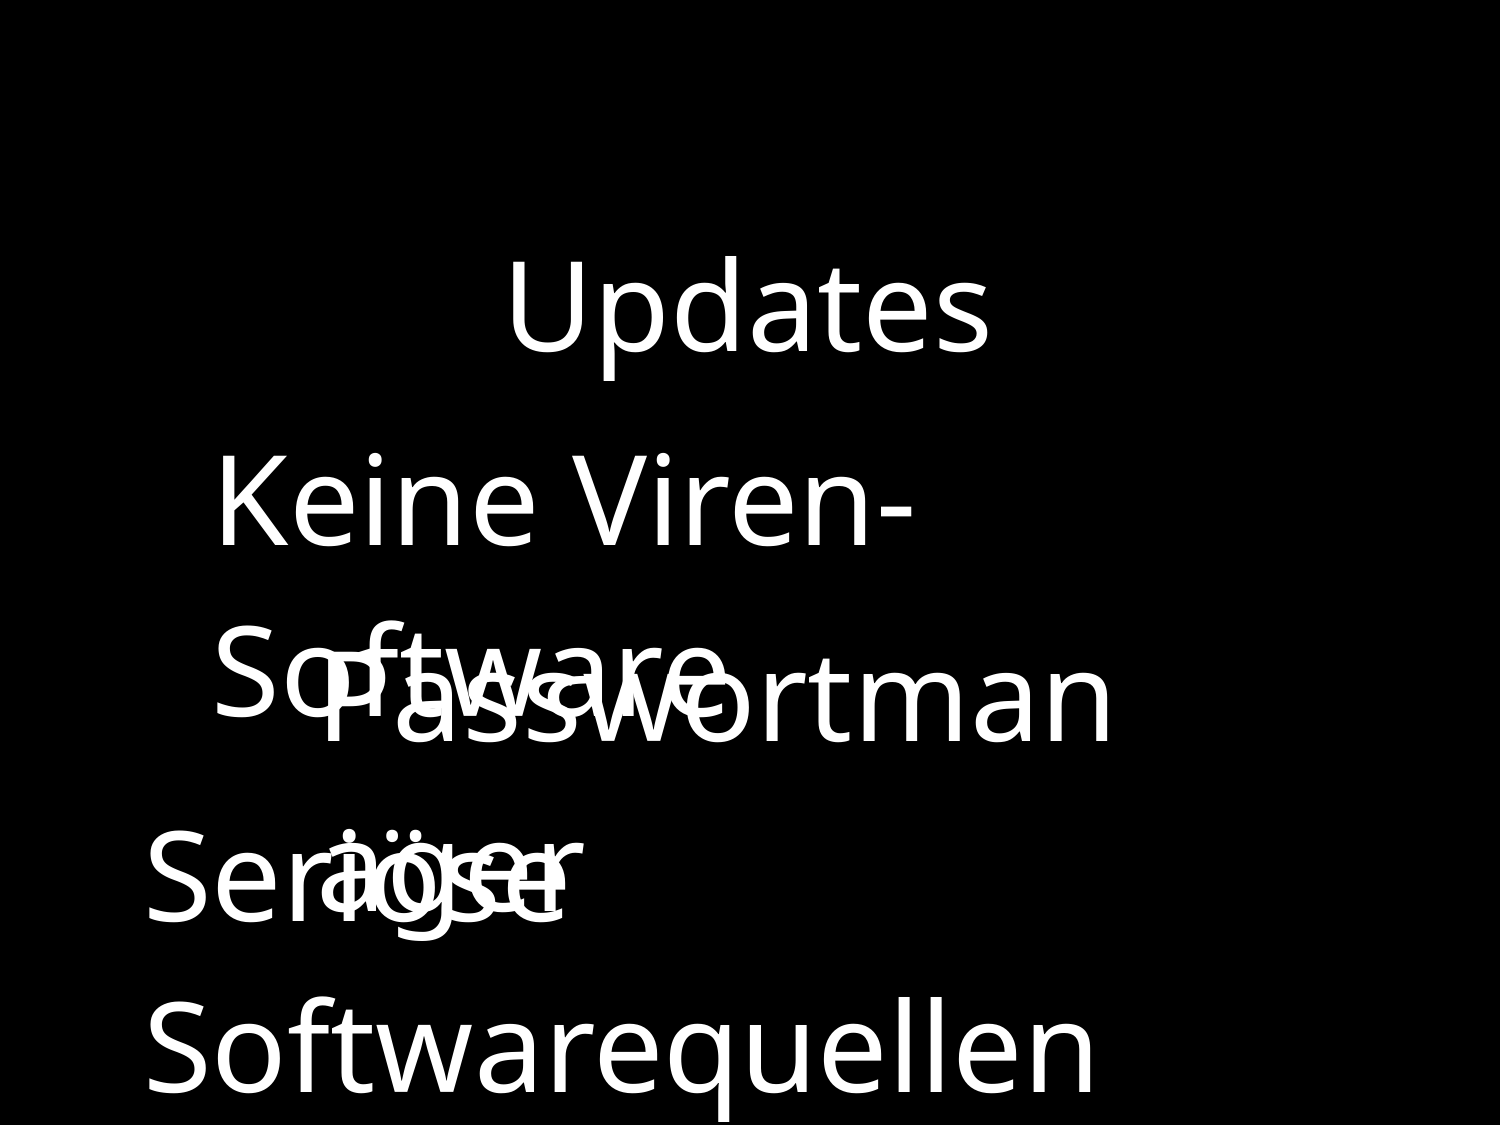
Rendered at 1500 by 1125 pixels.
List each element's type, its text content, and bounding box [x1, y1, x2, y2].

text_box Passwortmanager [301, 600, 1195, 720]
text_box Keine Viren-Software [197, 404, 1300, 525]
text_box Seriöse Softwarequellen [128, 780, 1368, 901]
text_box Updates [197, 210, 1300, 330]
